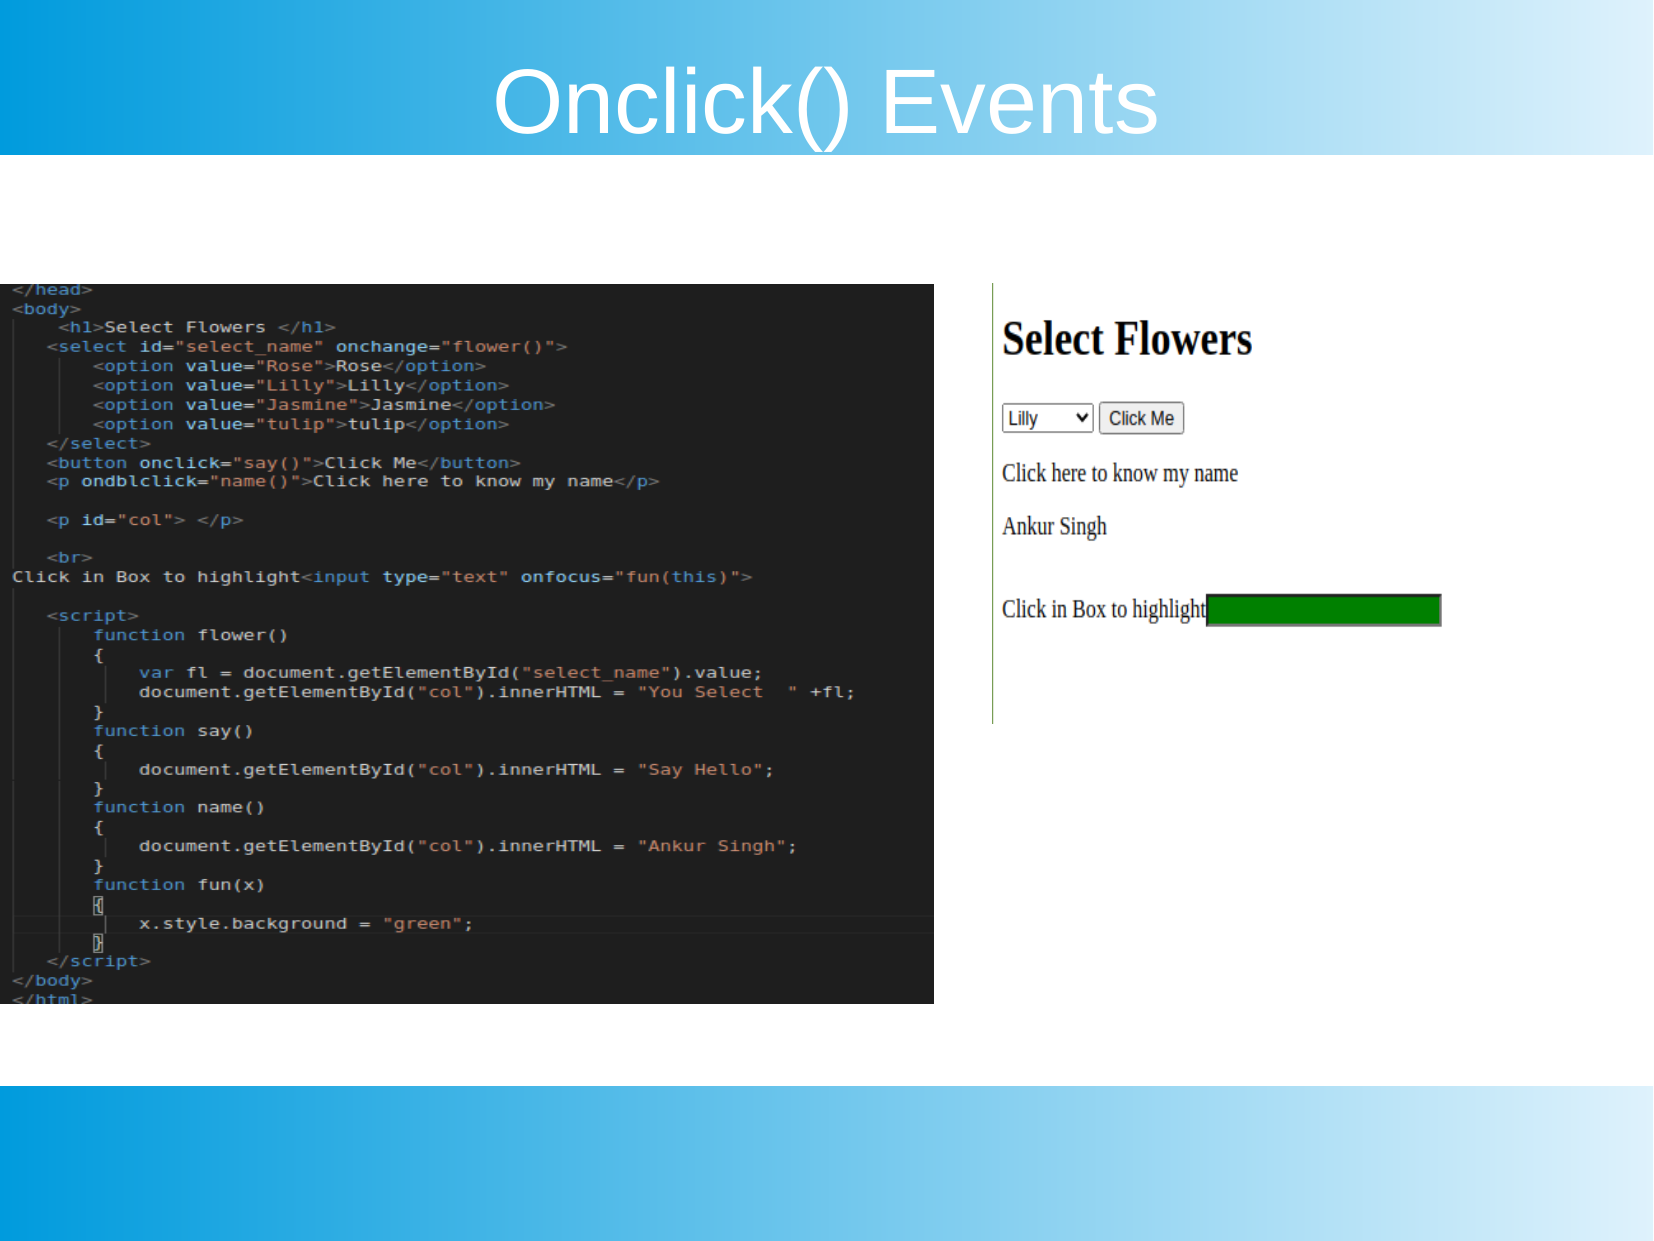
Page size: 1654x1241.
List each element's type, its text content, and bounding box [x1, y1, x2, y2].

title Onclick() Events [82, 49, 1571, 155]
picture [992, 283, 1654, 725]
picture [0, 284, 934, 1004]
